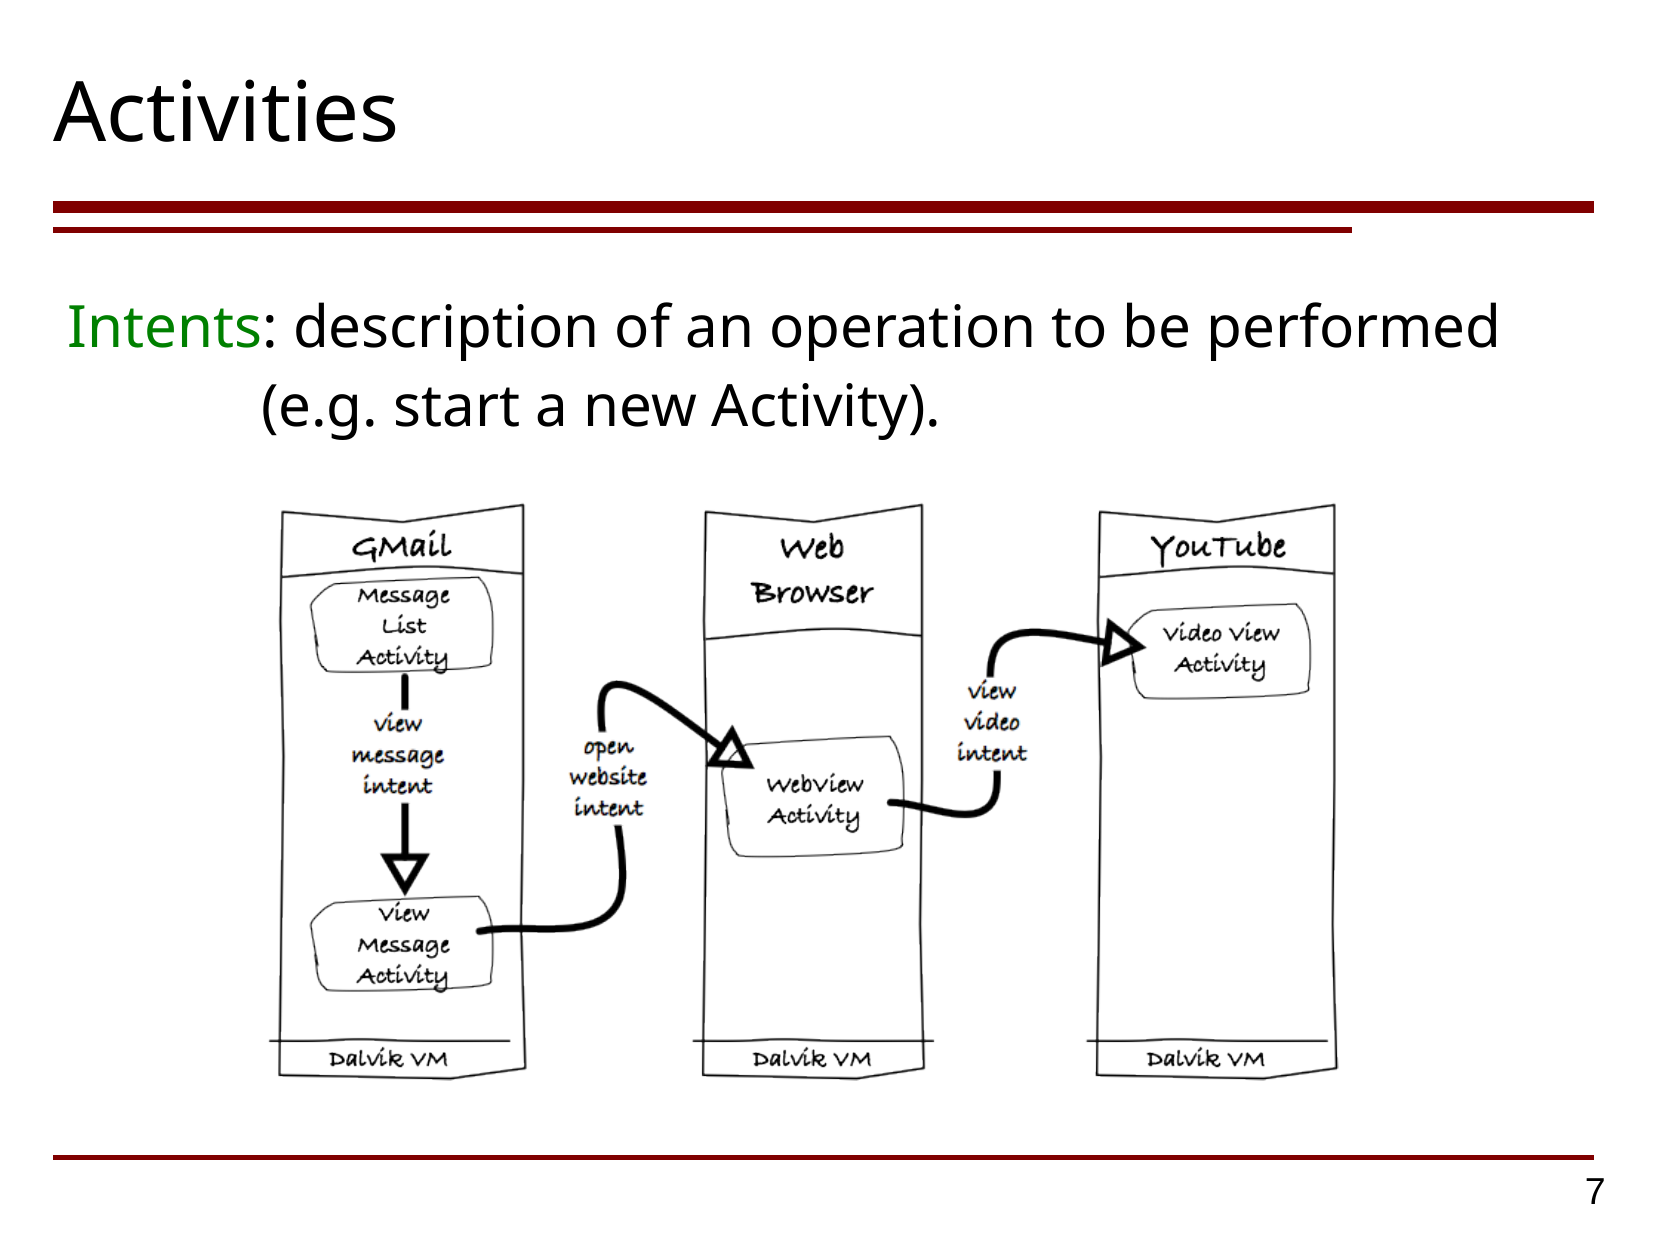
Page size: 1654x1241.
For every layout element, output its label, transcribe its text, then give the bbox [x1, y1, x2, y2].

text_box Intents: description of an operation to be performed (e.g. start a new Activity). [53, 277, 1407, 449]
picture [265, 500, 1339, 1081]
text_box <número> [35, 1163, 1654, 1221]
subtitle Activities [53, 48, 1542, 172]
